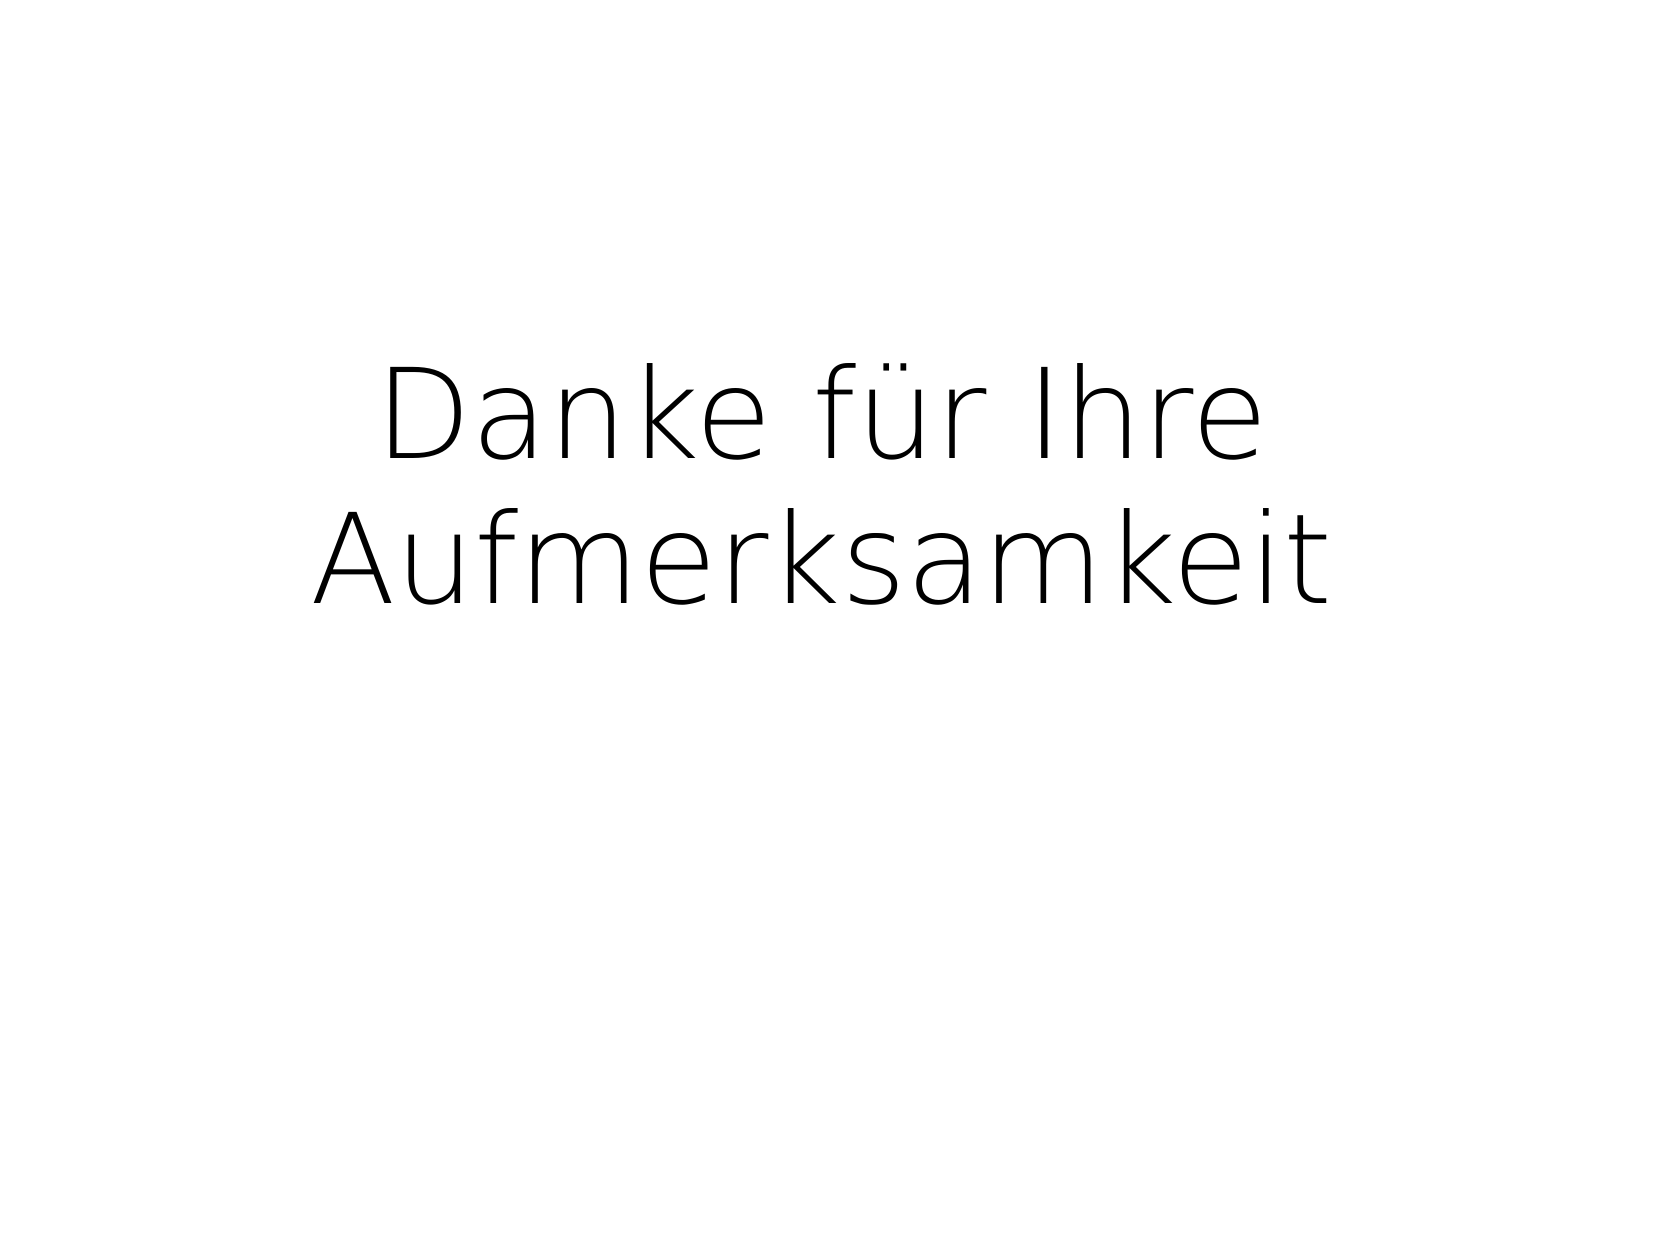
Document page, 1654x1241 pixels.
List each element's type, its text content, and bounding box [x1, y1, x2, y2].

list Danke für Ihre Aufmerksamkeit [59, 342, 1515, 1062]
